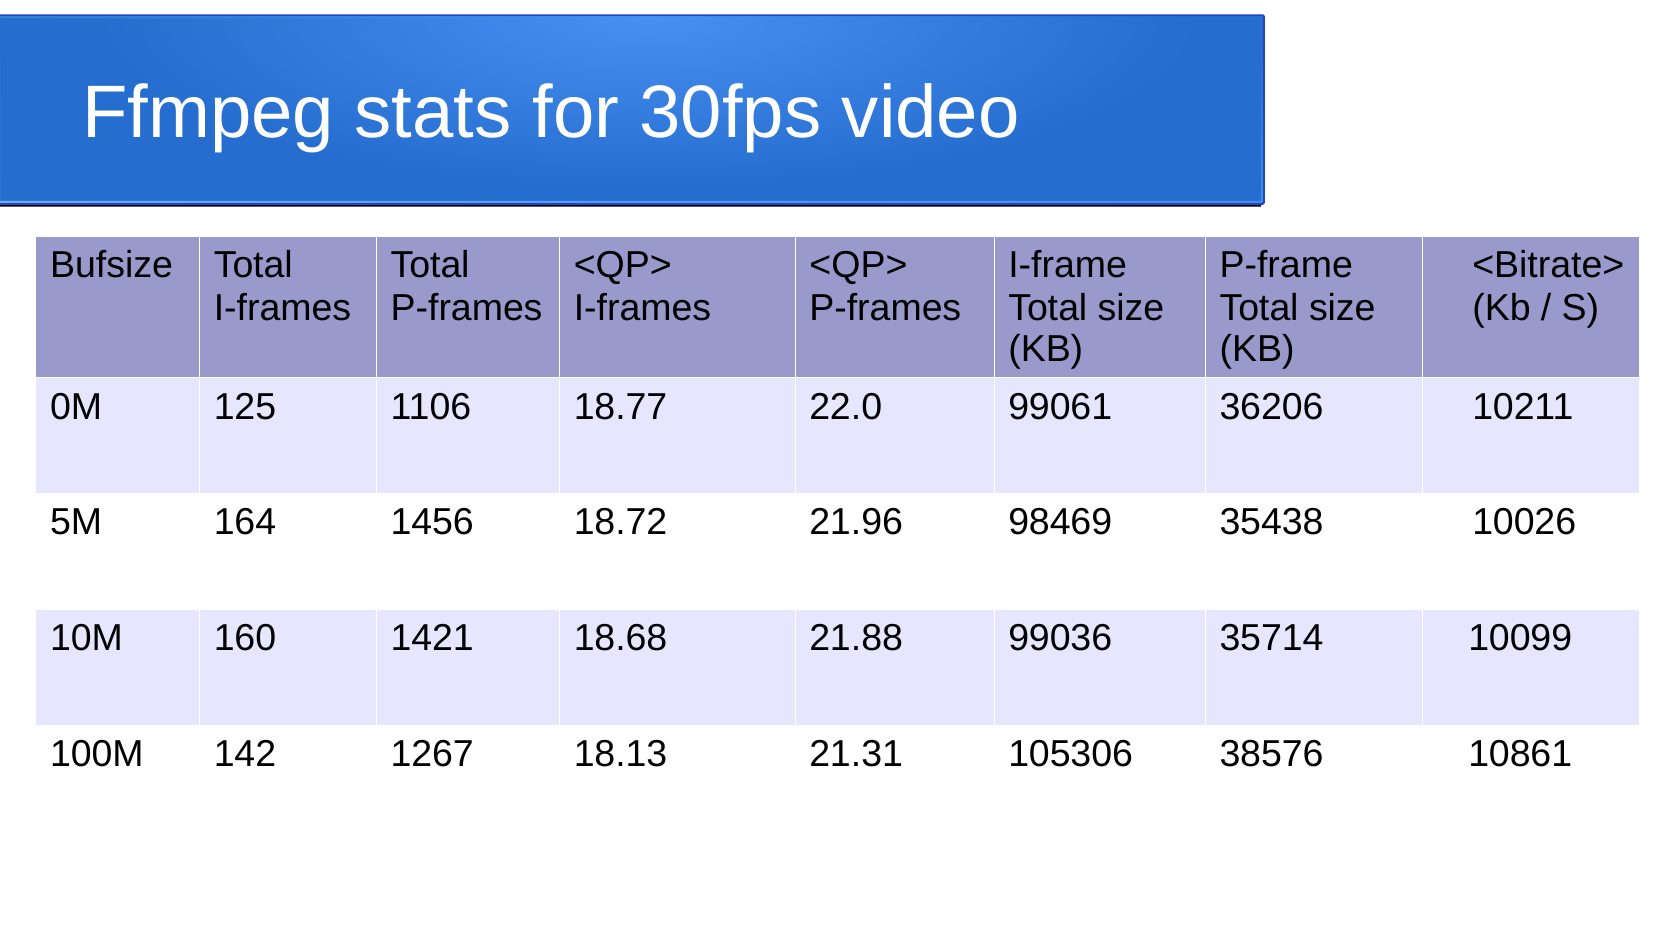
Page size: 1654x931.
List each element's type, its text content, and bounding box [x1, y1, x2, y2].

table_cell 35438 [1206, 494, 1422, 609]
table_cell 160 [200, 610, 376, 725]
table_cell 18.72 [560, 494, 795, 609]
table_cell 10099 [1423, 610, 1639, 725]
table_cell 36206 [1206, 378, 1422, 493]
table_cell 99061 [995, 378, 1205, 493]
table_header Total P-frames [377, 237, 559, 377]
table_cell 21.88 [796, 610, 994, 725]
table_header <Bitrate> (Kb / S) [1423, 237, 1639, 377]
table_header I-frame Total size (KB) [995, 237, 1205, 377]
table_cell 18.13 [560, 726, 795, 840]
table_cell 38576 [1206, 726, 1422, 840]
table_cell 21.31 [796, 726, 994, 840]
table_header <QP> I-frames [560, 237, 795, 377]
table_cell 125 [200, 378, 376, 493]
table_cell 105306 [995, 726, 1205, 840]
table_cell 18.68 [560, 610, 795, 725]
table_cell 1421 [377, 610, 559, 725]
table_cell 1456 [377, 494, 559, 609]
table_cell 10861 [1423, 726, 1639, 840]
table_cell 10M [36, 610, 199, 725]
table_cell 5M [36, 494, 199, 609]
table_cell 1106 [377, 378, 559, 493]
table_cell 35714 [1206, 610, 1422, 725]
table_cell 22.0 [796, 378, 994, 493]
table_cell 100M [36, 726, 199, 840]
table_header P-frame Total size (KB) [1206, 237, 1422, 377]
table_header Total I-frames [200, 237, 376, 377]
table_cell 10026 [1423, 494, 1639, 609]
title Ffmpeg stats for 30fps video [82, 35, 1235, 189]
table_cell 164 [200, 494, 376, 609]
table_cell 21.96 [796, 494, 994, 609]
table_cell 10211 [1423, 378, 1639, 493]
table_cell 0M [36, 378, 199, 493]
table_cell 142 [200, 726, 376, 840]
table_cell 98469 [995, 494, 1205, 609]
table_header Bufsize [36, 237, 199, 377]
table_cell 18.77 [560, 378, 795, 493]
table_cell 99036 [995, 610, 1205, 725]
table_header <QP> P-frames [796, 237, 994, 377]
table_cell 1267 [377, 726, 559, 840]
